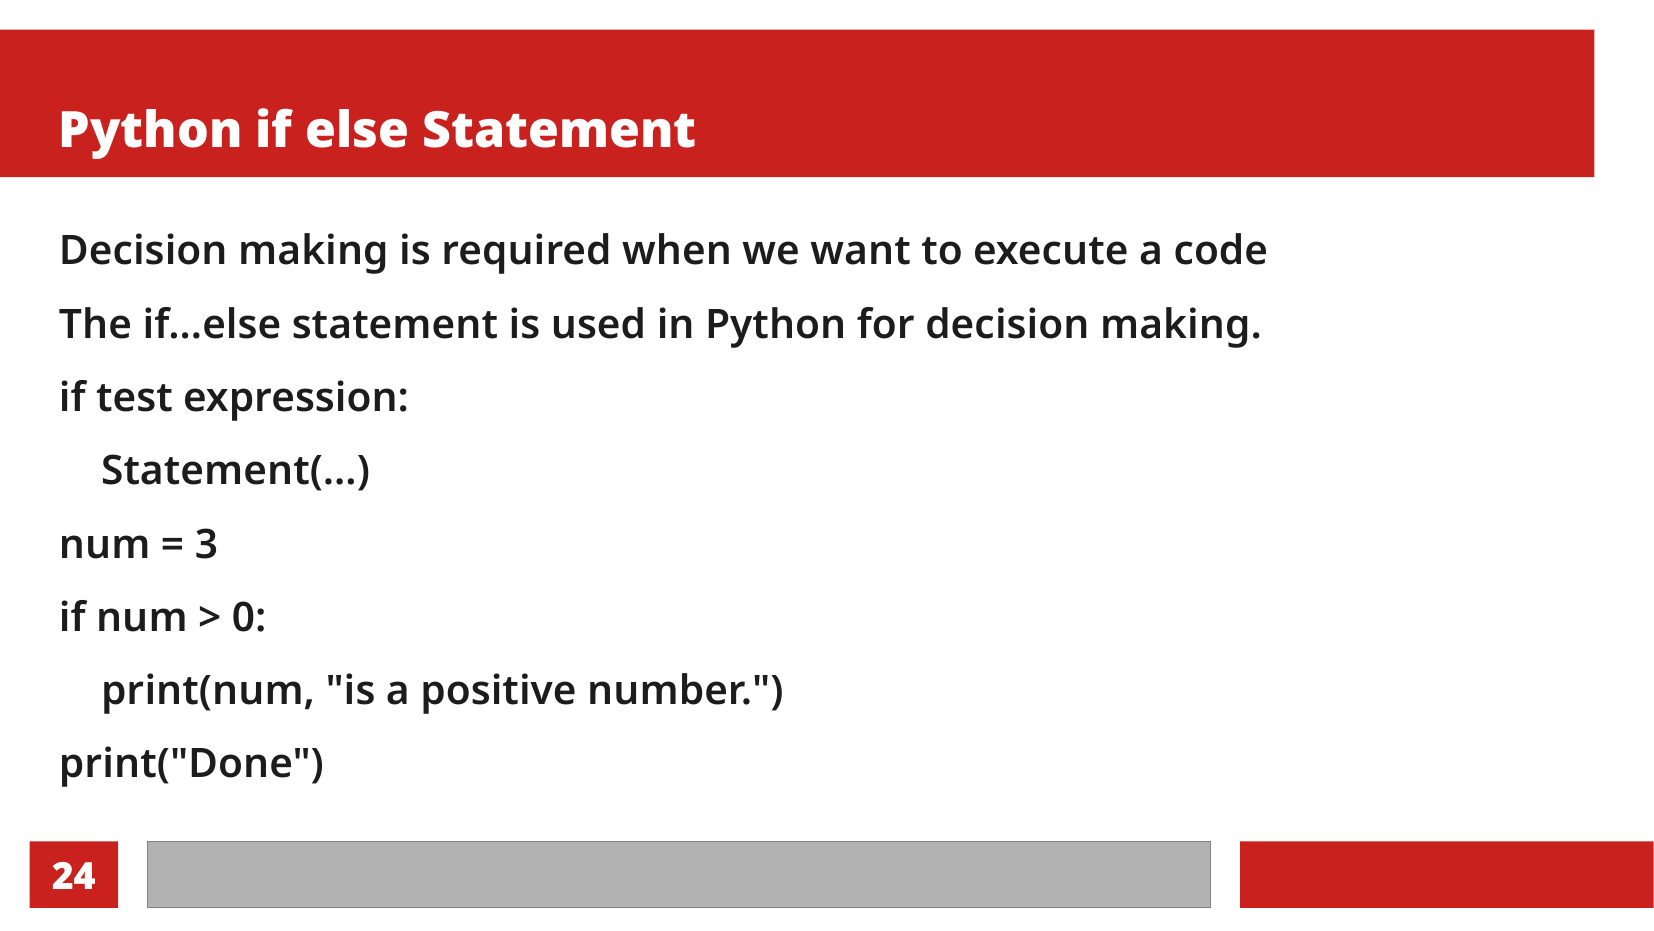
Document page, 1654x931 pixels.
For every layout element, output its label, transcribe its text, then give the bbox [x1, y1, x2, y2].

list Decision making is required when we want to execute a code The if…else statement is used in Python for decision making. if test expression: Statement(…) num = 3 if num > 0: print(num, "is a positive number.") print("Done") [59, 221, 1565, 798]
title Python if else Statement [59, 44, 1595, 163]
